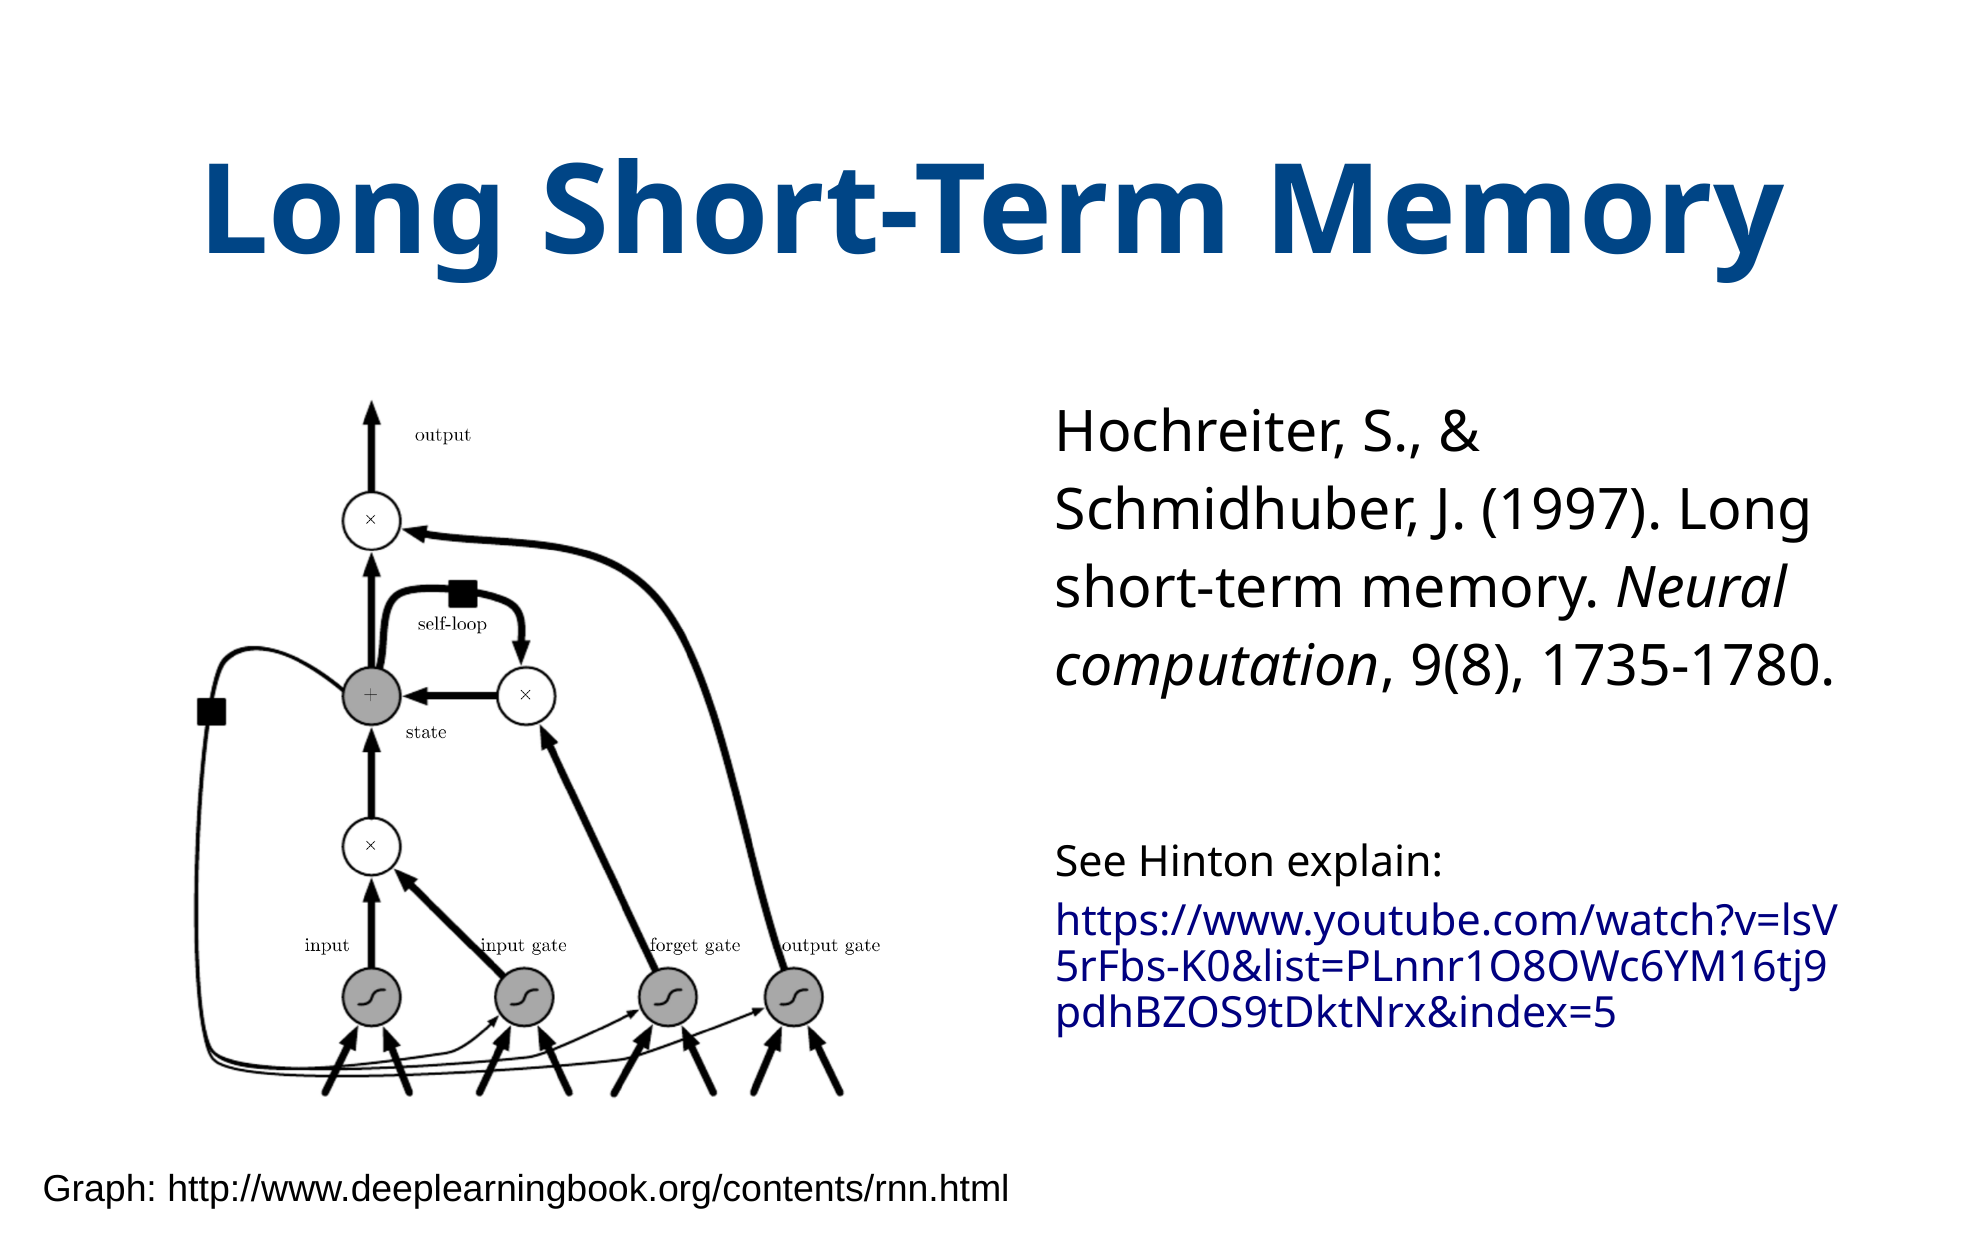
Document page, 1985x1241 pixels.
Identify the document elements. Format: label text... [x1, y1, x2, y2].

picture [170, 389, 881, 1110]
title Long Short-Term Memory [99, 49, 1885, 360]
list Hochreiter, S., & Schmidhuber, J. (1997). Long short-term memory. Neural computation, 9(8), 1735-1780. See Hinton explain: https://www.youtube.com/watch?v=lsV5rFbs-K0&list=PLnnr1O8OWc6YM16tj9pdhBZOS9tDktNrx&index=5 [993, 389, 1846, 1110]
text_box Graph: http://www.deeplearningbook.org/contents/rnn.html [27, 1160, 1063, 1218]
